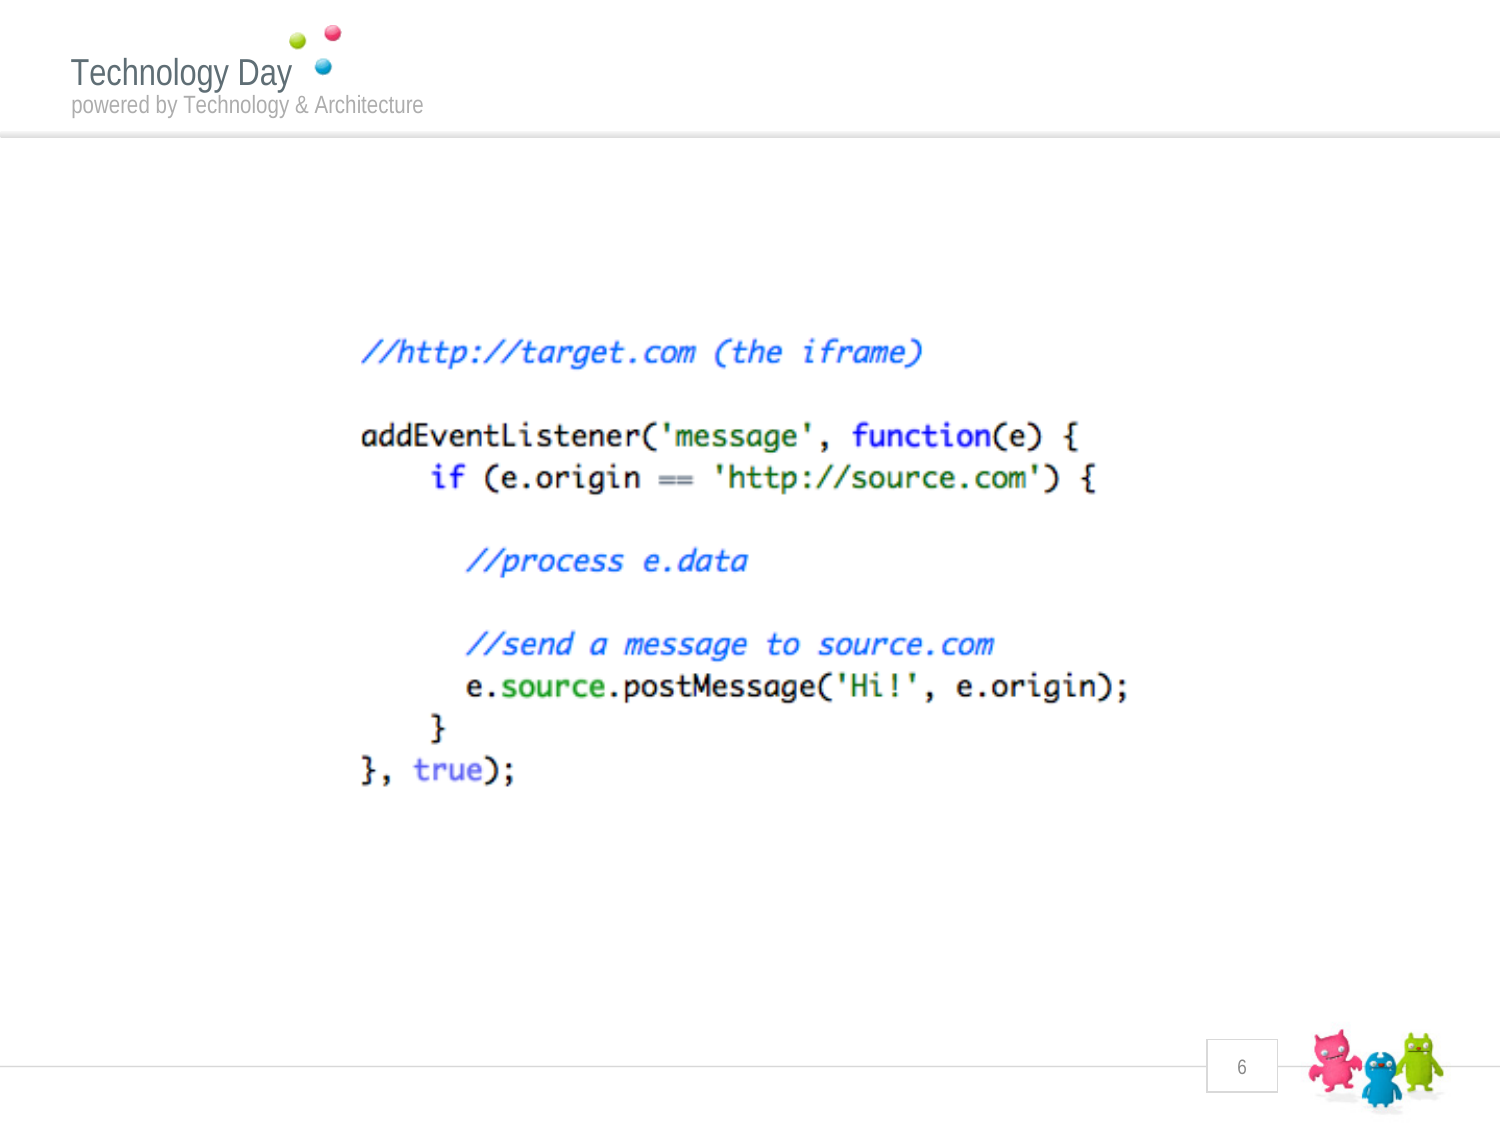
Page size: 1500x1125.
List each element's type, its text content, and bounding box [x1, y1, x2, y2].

text_box <number> [1206, 1039, 1278, 1093]
picture [0, 1012, 1500, 1125]
picture [361, 332, 1139, 793]
